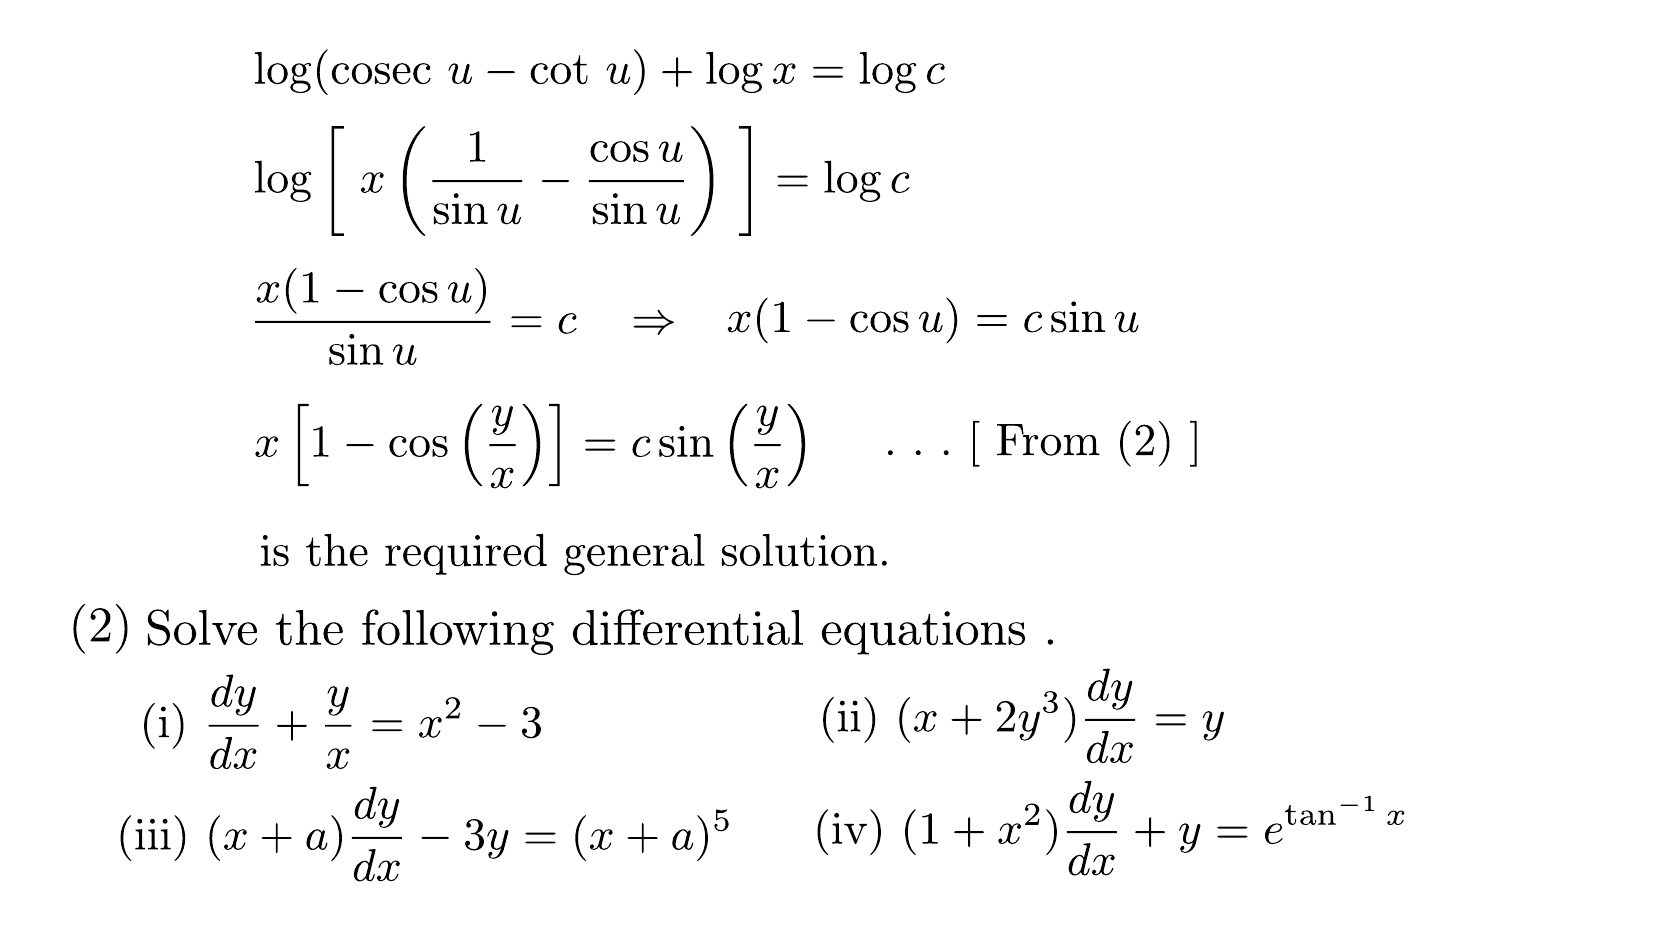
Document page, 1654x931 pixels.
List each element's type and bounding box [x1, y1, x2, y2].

text_box [886, 420, 1197, 467]
subtitle [47, 28, 1623, 896]
text_box [255, 268, 577, 366]
text_box [71, 603, 128, 654]
text_box [141, 674, 541, 770]
text_box [255, 126, 910, 236]
text_box [820, 668, 1224, 764]
text_box [815, 780, 1405, 876]
text_box [633, 309, 674, 335]
text_box [254, 49, 945, 96]
text_box [260, 533, 887, 576]
text_box [147, 609, 1054, 656]
text_box [118, 786, 729, 882]
text_box [255, 403, 806, 489]
text_box [727, 297, 1139, 344]
